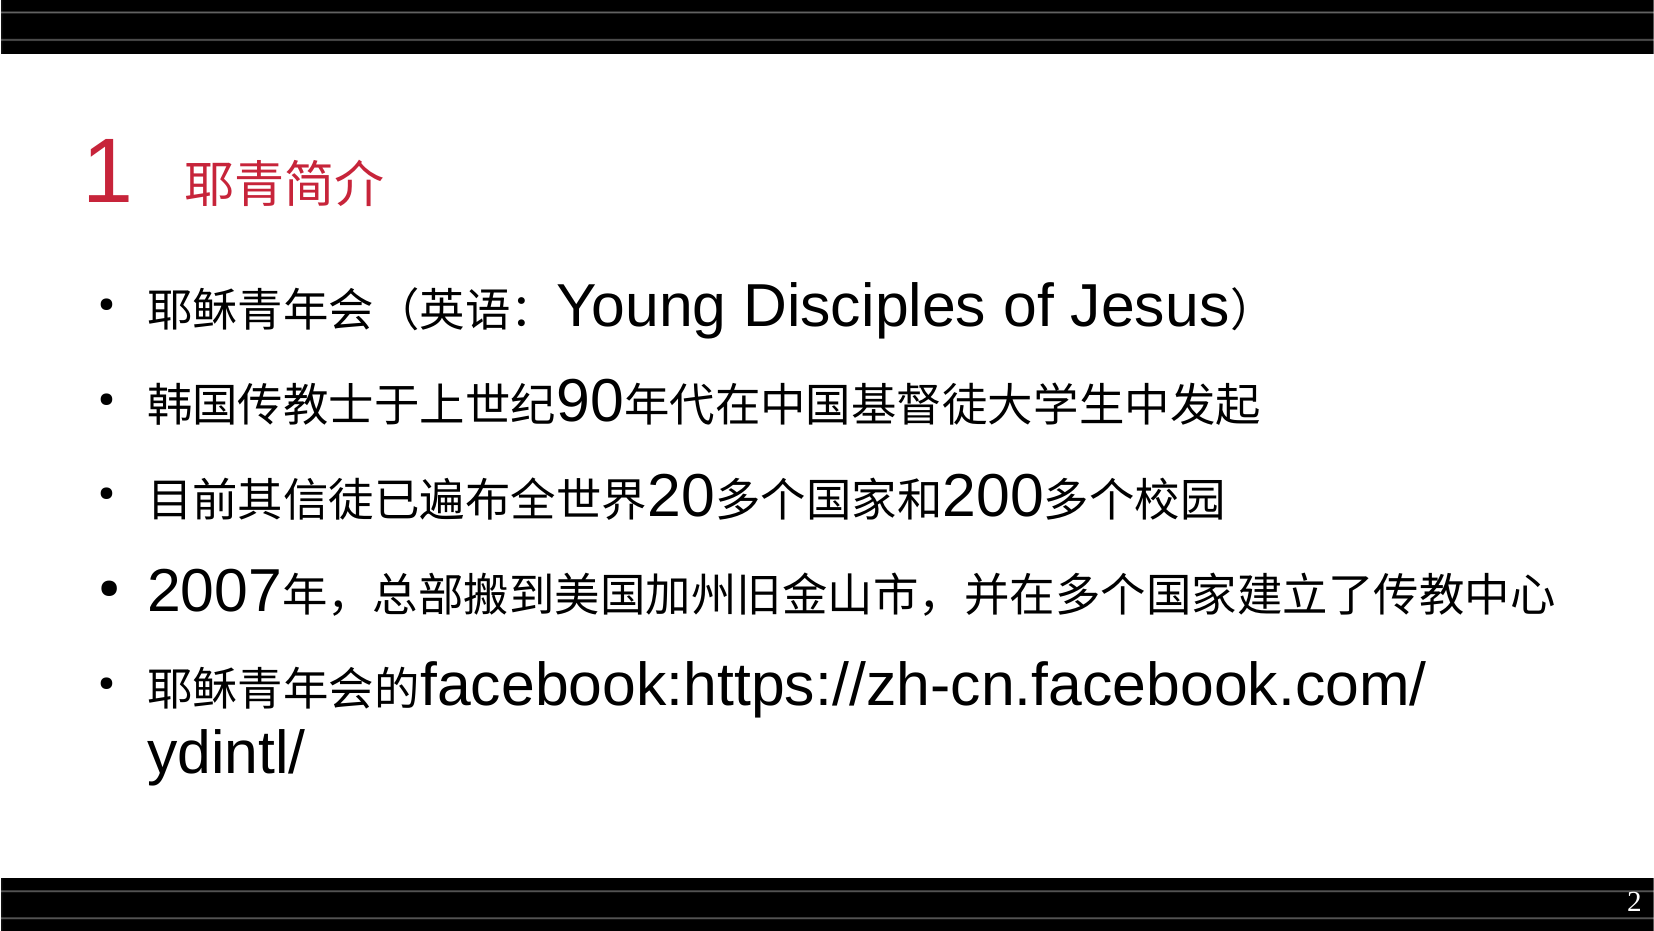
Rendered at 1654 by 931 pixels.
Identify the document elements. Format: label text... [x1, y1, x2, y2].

list 耶稣青年会（英语：Young Disciples of Jesus） 韩国传教士于上世纪90年代在中国基督徒大学生中发起 目前其信徒已遍布全世界20多个国家和200多个校园 2007年，总部搬到美国加州旧金山市，并在多个国家建立了传教中心 耶稣青年会的facebook:https://zh-cn.facebook.com/ydintl/ [82, 271, 1571, 851]
picture [1, 878, 1654, 931]
title 1 耶青简介 [82, 92, 1571, 249]
picture [1, 0, 1654, 54]
